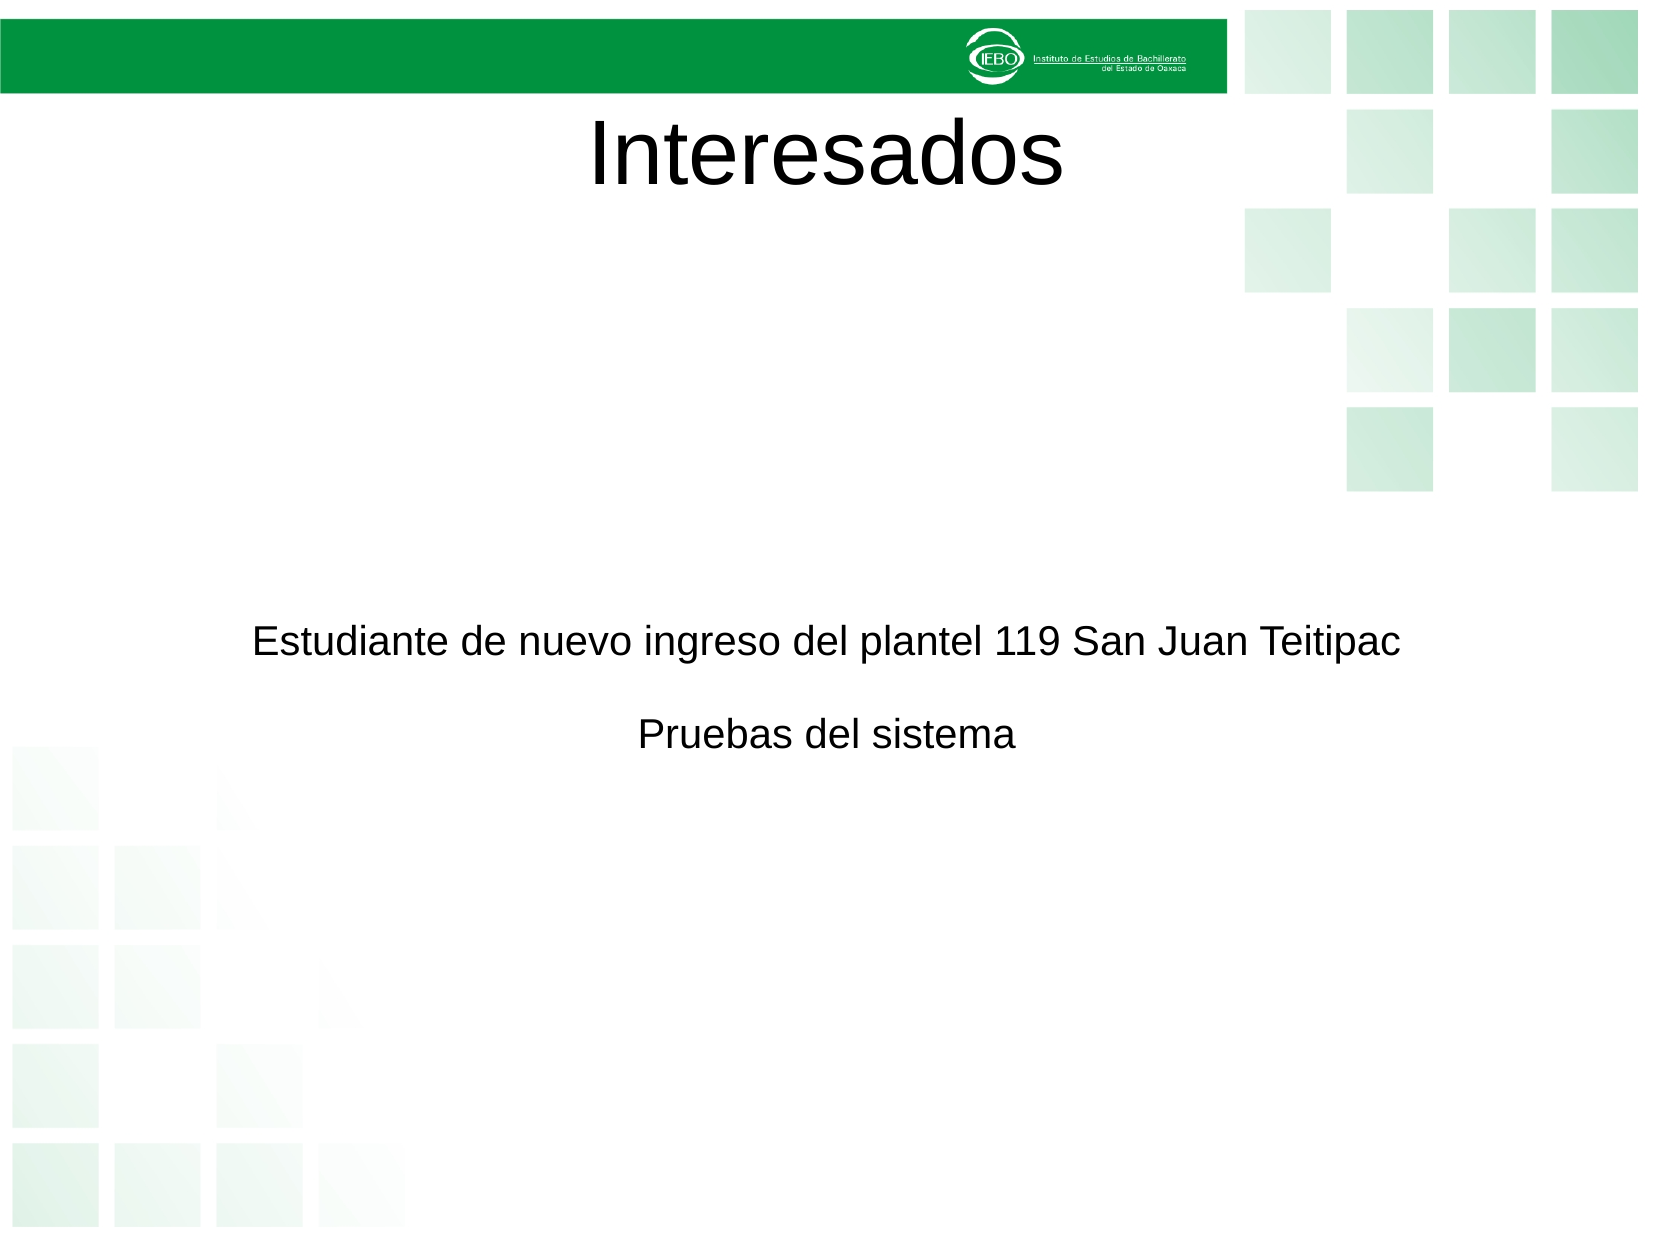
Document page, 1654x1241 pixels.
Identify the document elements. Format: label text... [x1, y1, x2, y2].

picture [0, 0, 1654, 1241]
subtitle Estudiante de nuevo ingreso del plantel 119 San Juan Teitipac Pruebas del sistema [82, 290, 1571, 1010]
title Interesados [82, 49, 1571, 257]
